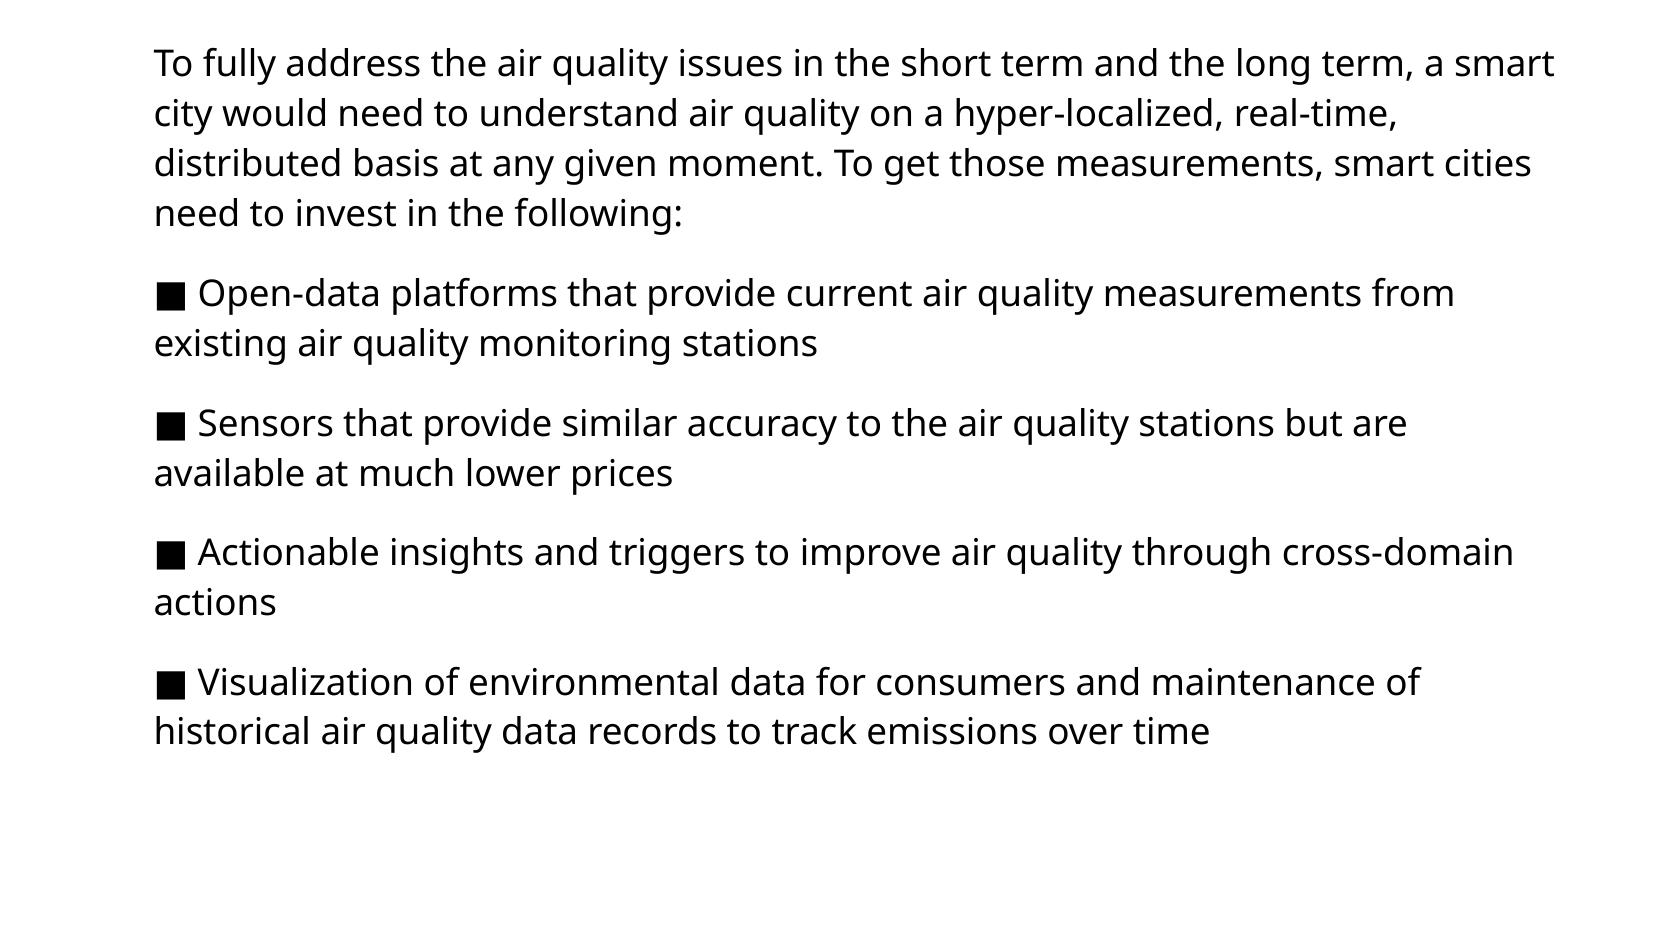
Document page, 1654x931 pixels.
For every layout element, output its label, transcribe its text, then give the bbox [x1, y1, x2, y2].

list To fully address the air quality issues in the short term and the long term, a smart city would need to understand air quality on a hyper-localized, real-time, distributed basis at any given moment. To get those measurements, smart cities need to invest in the following: ■ Open-data platforms that provide current air quality measurements from existing air quality monitoring stations ■ Sensors that provide similar accuracy to the air quality stations but are available at much lower prices ■ Actionable insights and triggers to improve air quality through cross-domain actions ■ Visualization of environmental data for consumers and maintenance of historical air quality data records to track emissions over time [82, 37, 1571, 863]
